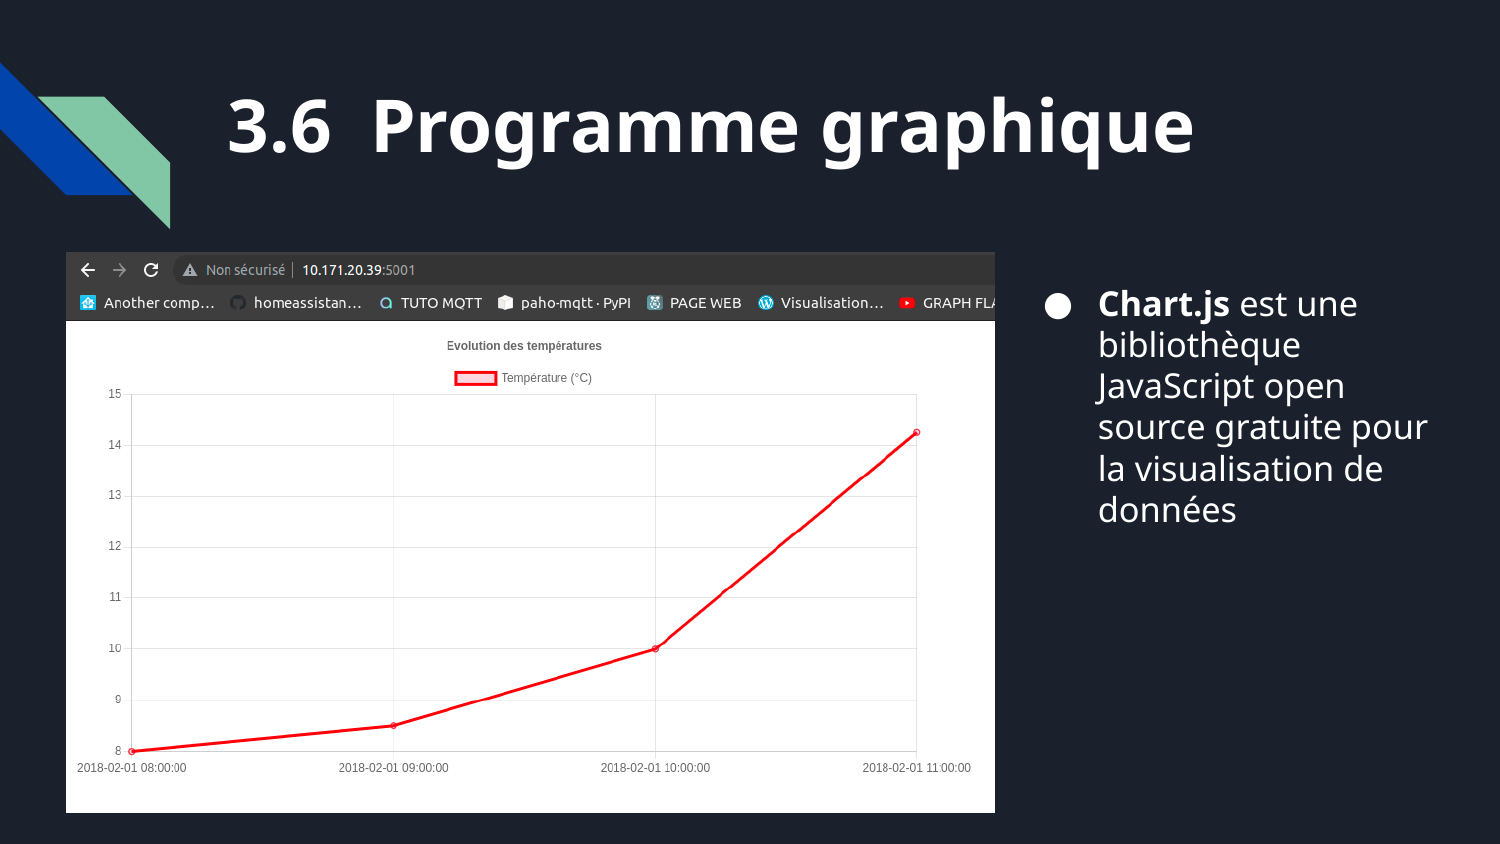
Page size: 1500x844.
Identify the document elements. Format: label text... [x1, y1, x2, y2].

text_box Chart.js est une bibliothèque JavaScript open source gratuite pour la visualisation de données [1007, 266, 1446, 545]
title 3.6 Programme graphique [212, 64, 1477, 215]
picture [66, 252, 995, 813]
